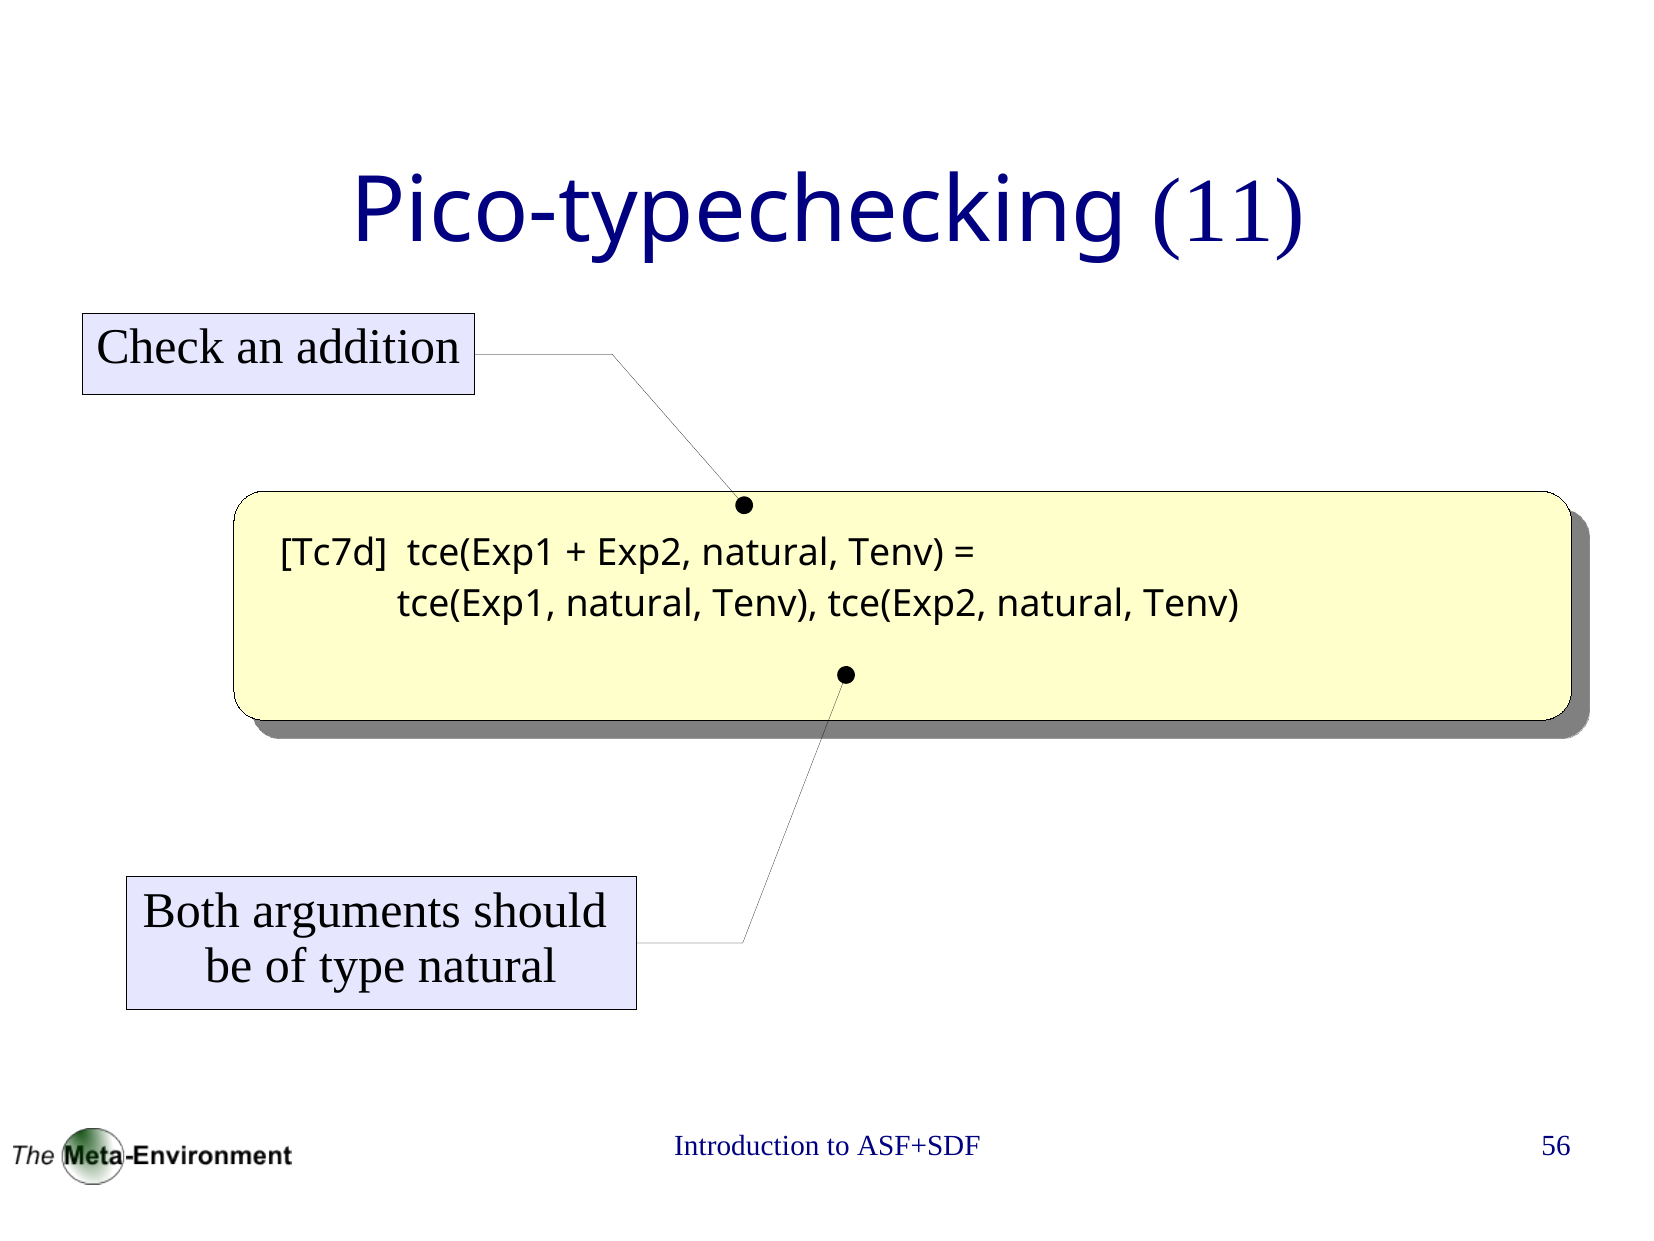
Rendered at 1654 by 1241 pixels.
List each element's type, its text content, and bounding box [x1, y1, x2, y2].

text_box Both arguments should be of type natural [126, 876, 637, 1010]
picture [13, 1128, 292, 1185]
text_box Check an addition [82, 313, 475, 395]
text_box [233, 491, 1572, 721]
title Pico-typechecking (11) [121, 102, 1534, 311]
text_box [Tc7d] tce(Exp1 + Exp2, natural, Tenv) = tce(Exp1, natural, Tenv), tce(Exp2, natural, Tenv) [265, 517, 1505, 796]
